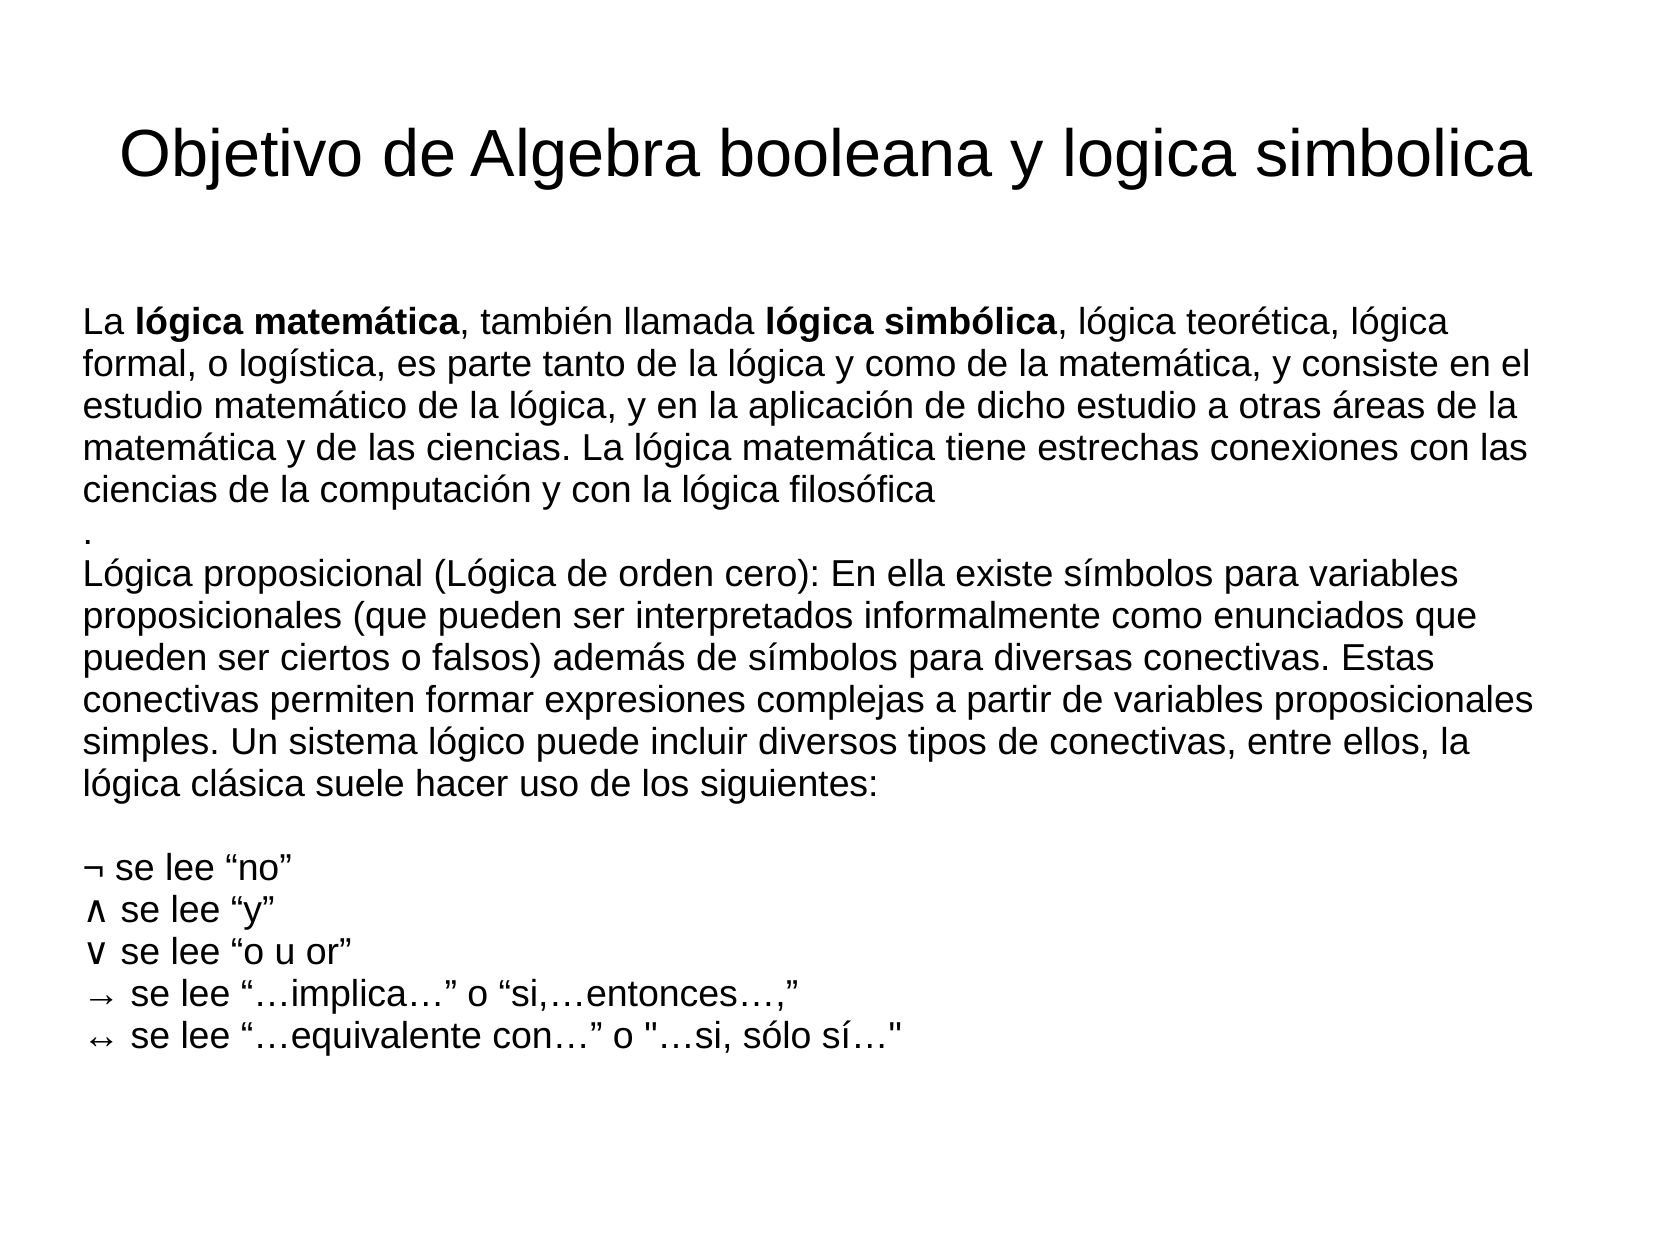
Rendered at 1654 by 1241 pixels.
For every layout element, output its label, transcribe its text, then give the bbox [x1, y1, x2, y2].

title Objetivo de Algebra booleana y logica simbolica [82, 49, 1571, 257]
subtitle La lógica matemática, también llamada lógica simbólica, lógica teorética, lógica formal, o logística, es parte tanto de la lógica y como de la matemática, y consiste en el estudio matemático de la lógica, y en la aplicación de dicho estudio a otras áreas de la matemática y de las ciencias. La lógica matemática tiene estrechas conexiones con las ciencias de la computación y con la lógica filosófica . Lógica proposicional (Lógica de orden cero): En ella existe símbolos para variables proposicionales (que pueden ser interpretados informalmente como enunciados que pueden ser ciertos o falsos) además de símbolos para diversas conectivas. Estas conectivas permiten formar expresiones complejas a partir de variables proposicionales simples. Un sistema lógico puede incluir diversos tipos de conectivas, entre ellos, la lógica clásica suele hacer uso de los siguientes: ¬ se lee “no” ∧ se lee “y” ∨ se lee “o u or” → se lee “…implica…” o “si,…entonces…,” ↔ se lee “…equivalente con…” o "…si, sólo sí…" [82, 290, 1571, 1109]
